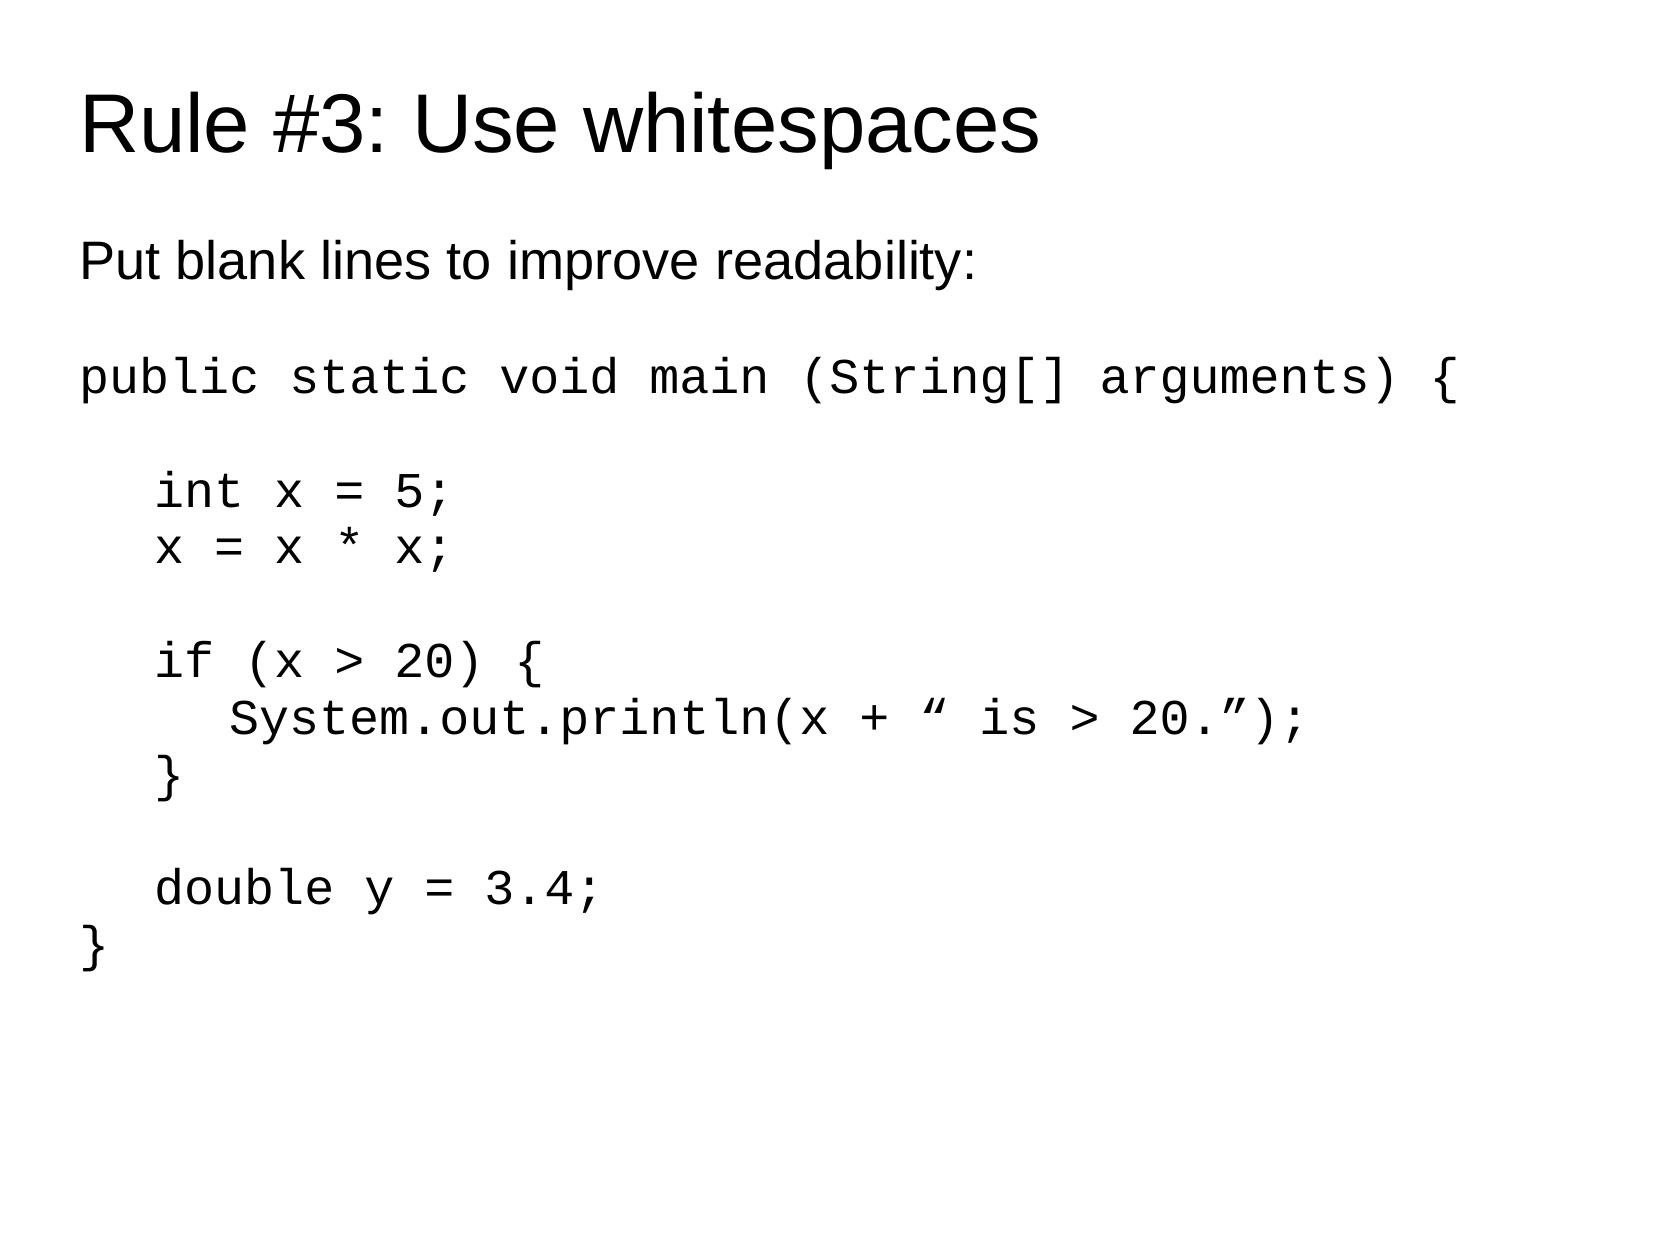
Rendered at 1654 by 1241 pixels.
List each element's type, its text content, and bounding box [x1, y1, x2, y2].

text_box Rule #3: Use whitespaces Put blank lines to improve readability: public static void main (String[] arguments) { int x = 5; x = x * x; if (x > 20) { System.out.println(x + “ is > 20.”); } double y = 3.4; } [64, 70, 1622, 1116]
